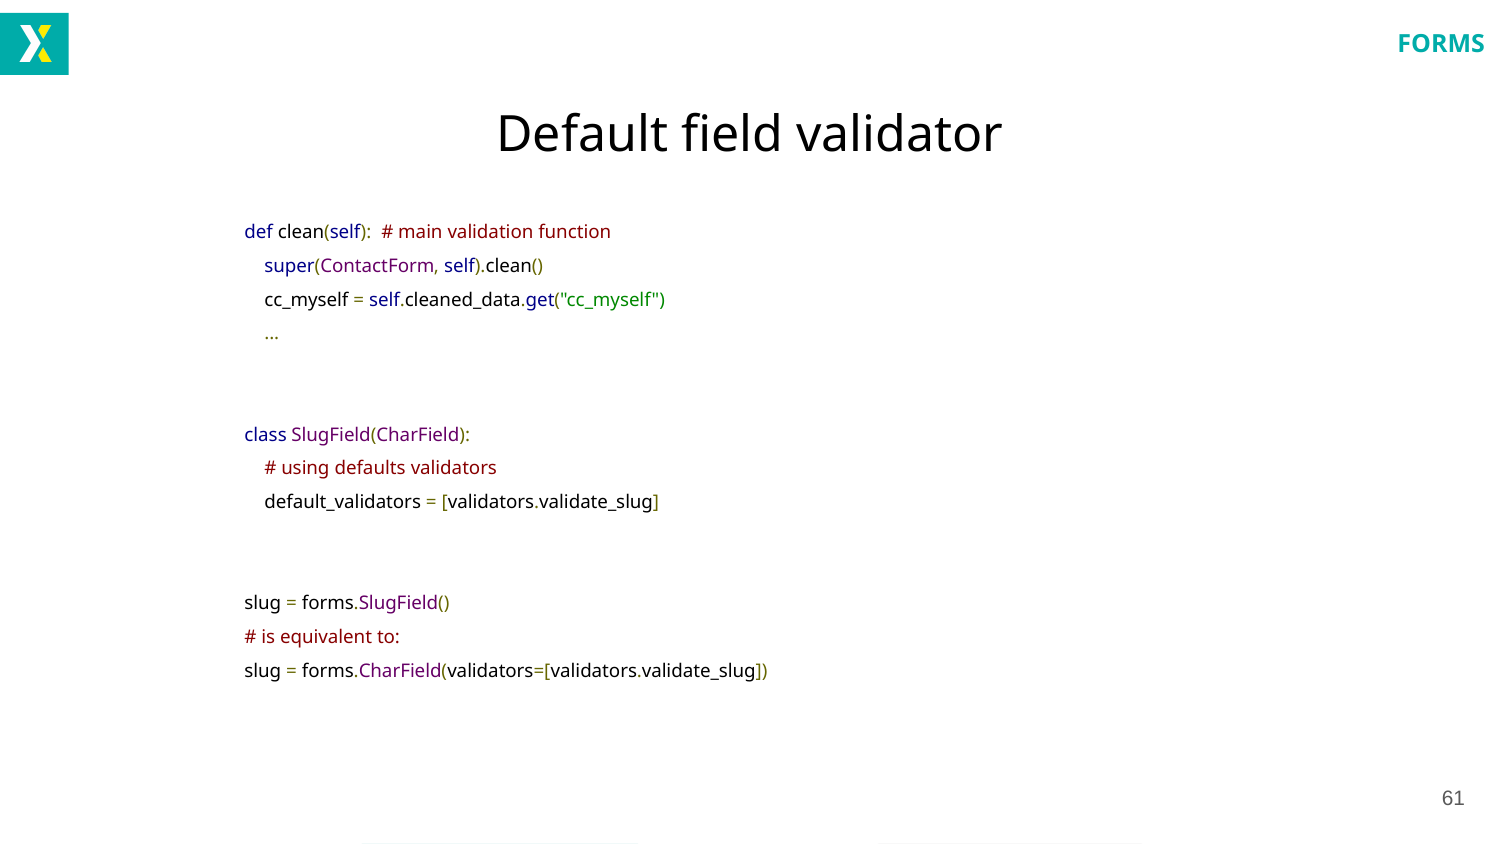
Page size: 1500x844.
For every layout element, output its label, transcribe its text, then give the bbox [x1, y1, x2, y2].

slide_number <number> [1389, 764, 1480, 830]
text_box Default field validator [115, 86, 1385, 181]
text_box def clean(self): # main validation function super(ContactForm, self).clean() cc_myself = self.cleaned_data.get("cc_myself") ... class SlugField(CharField): # using defaults validators default_validators = [validators.validate_slug] slug = forms.SlugField() # is equivalent to: slug = forms.CharField(validators=[validators.validate_slug]) [229, 193, 1265, 729]
picture [17, 25, 54, 62]
